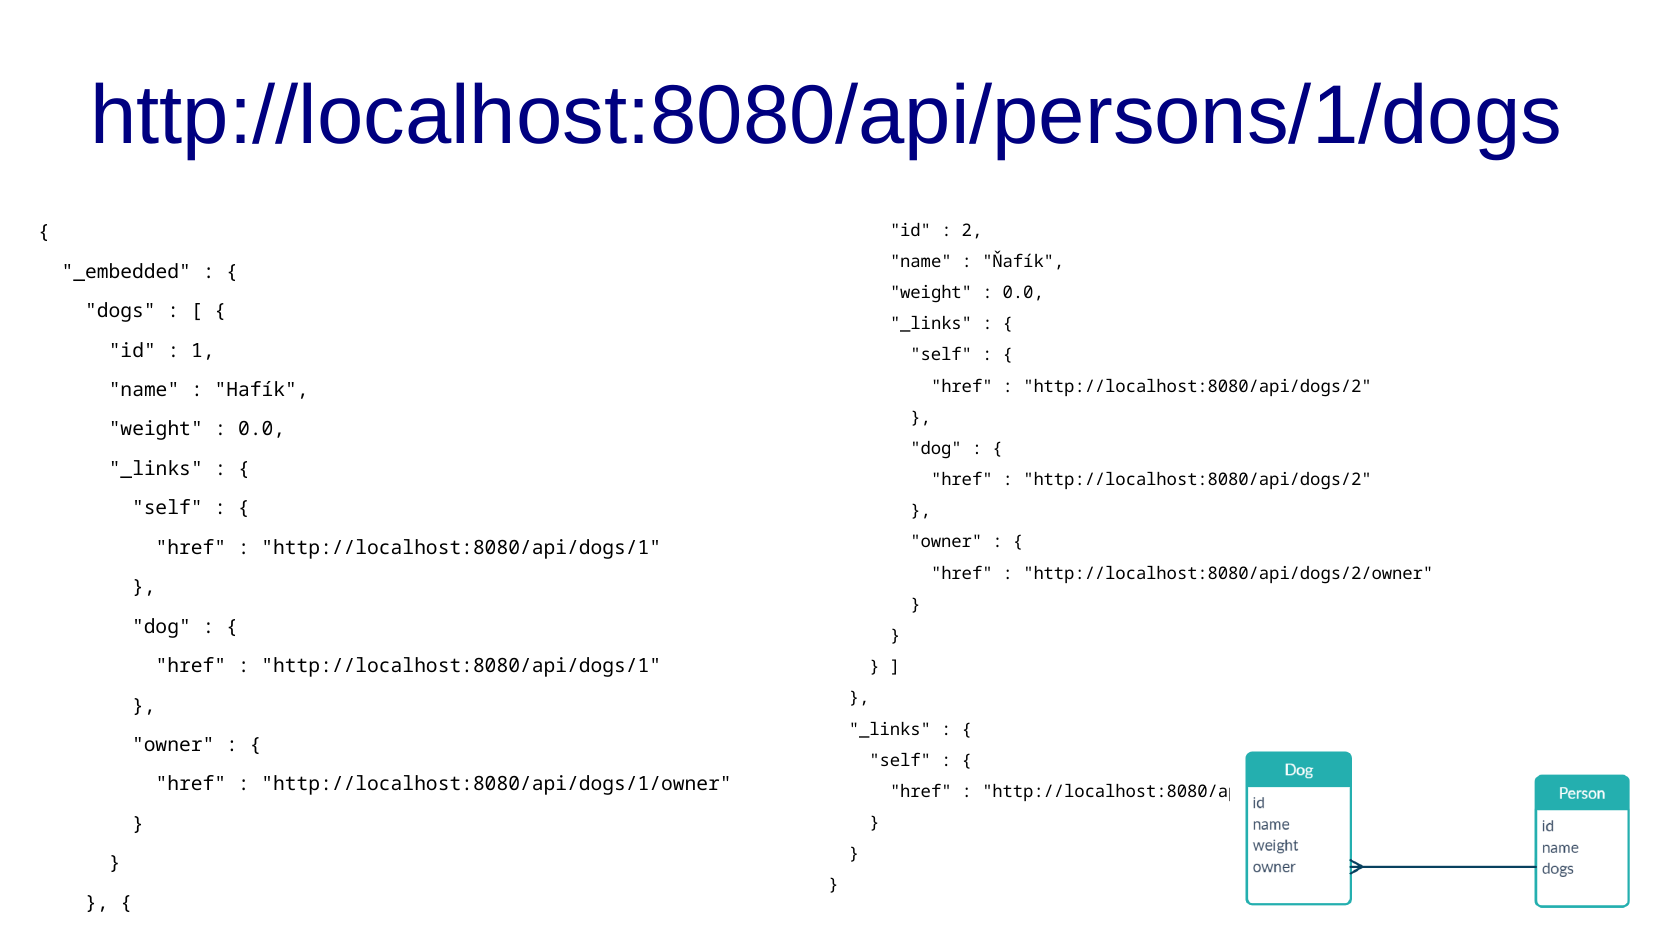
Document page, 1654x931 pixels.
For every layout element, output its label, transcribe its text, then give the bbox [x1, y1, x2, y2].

picture [1230, 734, 1654, 928]
list { "_embedded" : { "dogs" : [ { "id" : 1, "name" : "Hafík", "weight" : 0.0, "_links" : { "self" : { "href" : "http://localhost:8080/api/dogs/1" }, "dog" : { "href" : "http://localhost:8080/api/dogs/1" }, "owner" : { "href" : "http://localhost:8080/api/dogs/1/owner" } } }, { [7, 217, 810, 916]
title http://localhost:8080/api/persons/1/dogs [82, 37, 1571, 193]
list "id" : 2, "name" : "Ňafík", "weight" : 0.0, "_links" : { "self" : { "href" : "http://localhost:8080/api/dogs/2" }, "dog" : { "href" : "http://localhost:8080/api/dogs/2" }, "owner" : { "href" : "http://localhost:8080/api/dogs/2/owner" } } } ] }, "_links" : { "self" : { "href" : "http://localhost:8080/api/persons/1/dogs" } } } [810, 217, 1615, 916]
